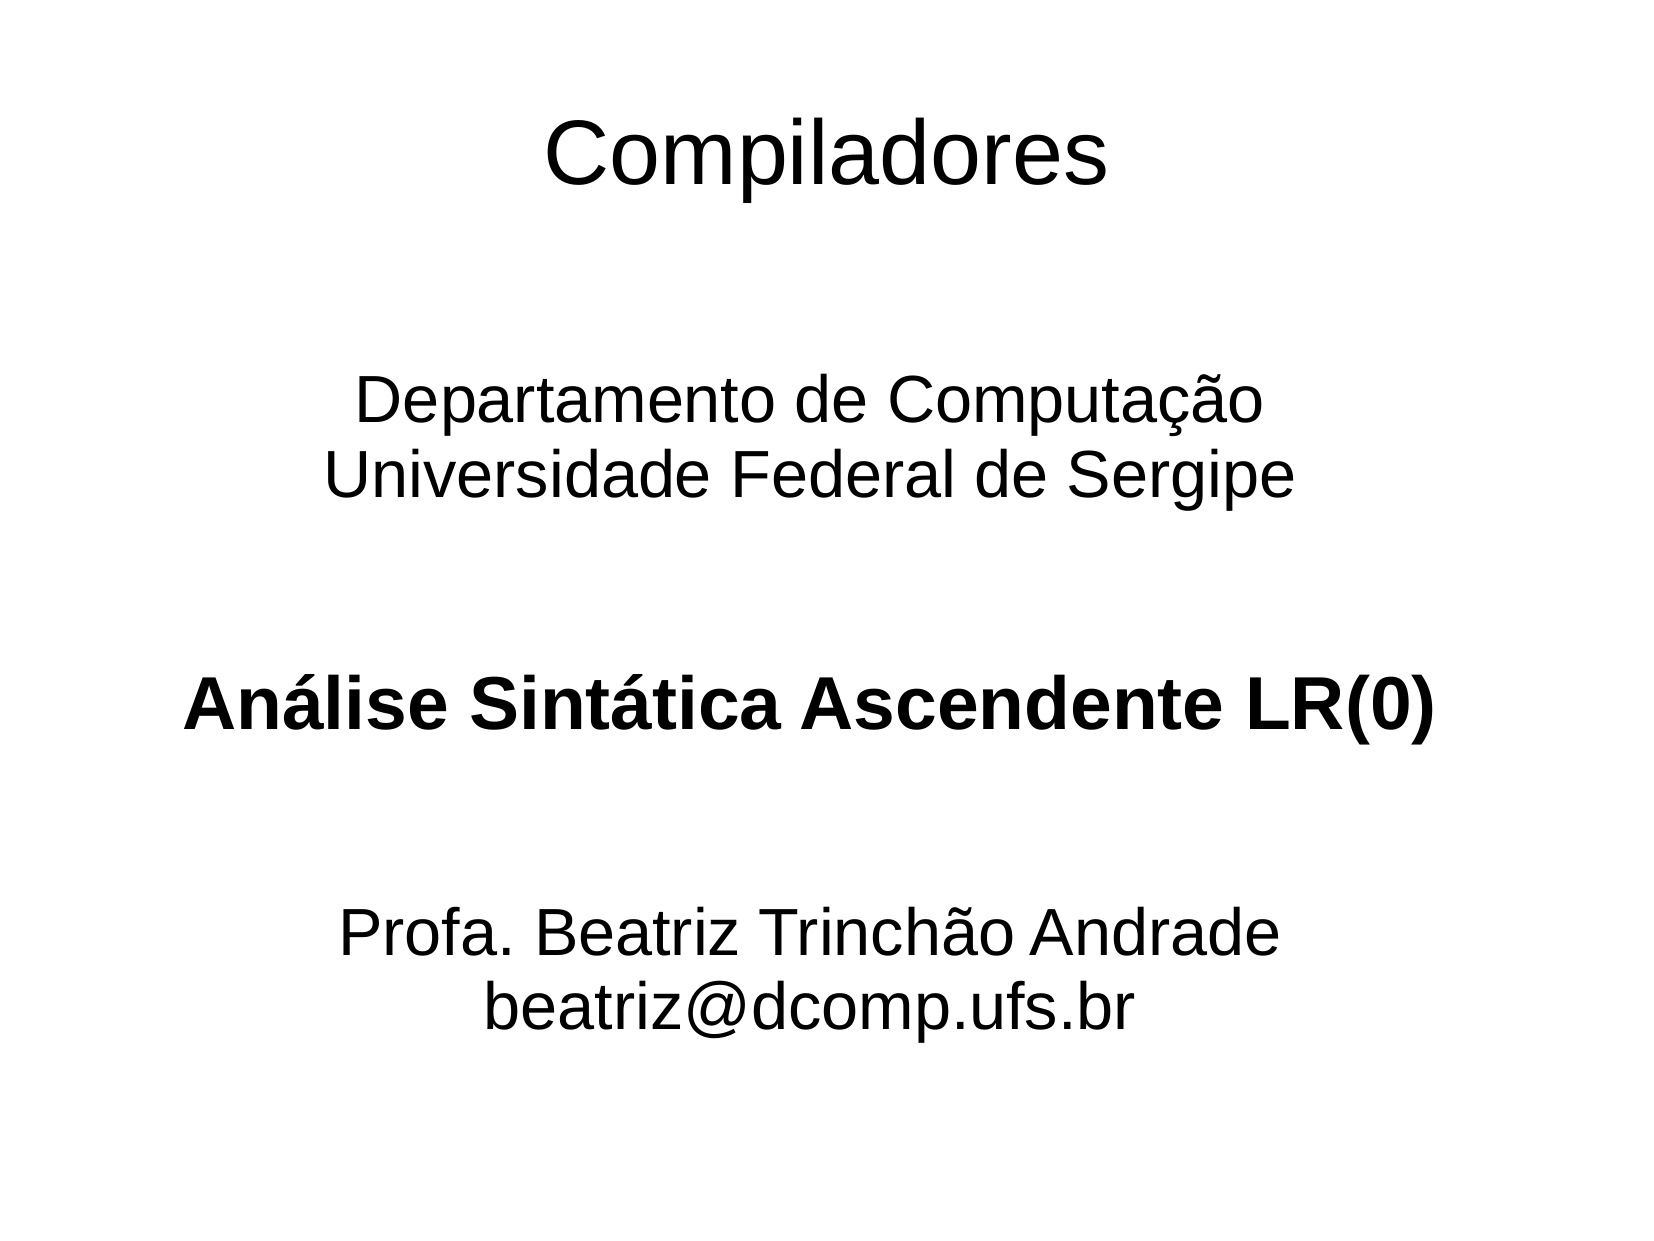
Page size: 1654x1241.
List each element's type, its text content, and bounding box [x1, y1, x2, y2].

subtitle Departamento de Computação Universidade Federal de Sergipe Análise Sintática Ascendente LR(0) Profa. Beatriz Trinchão Andrade beatriz@dcomp.ufs.br [82, 343, 1538, 1063]
title Compiladores [82, 49, 1571, 257]
